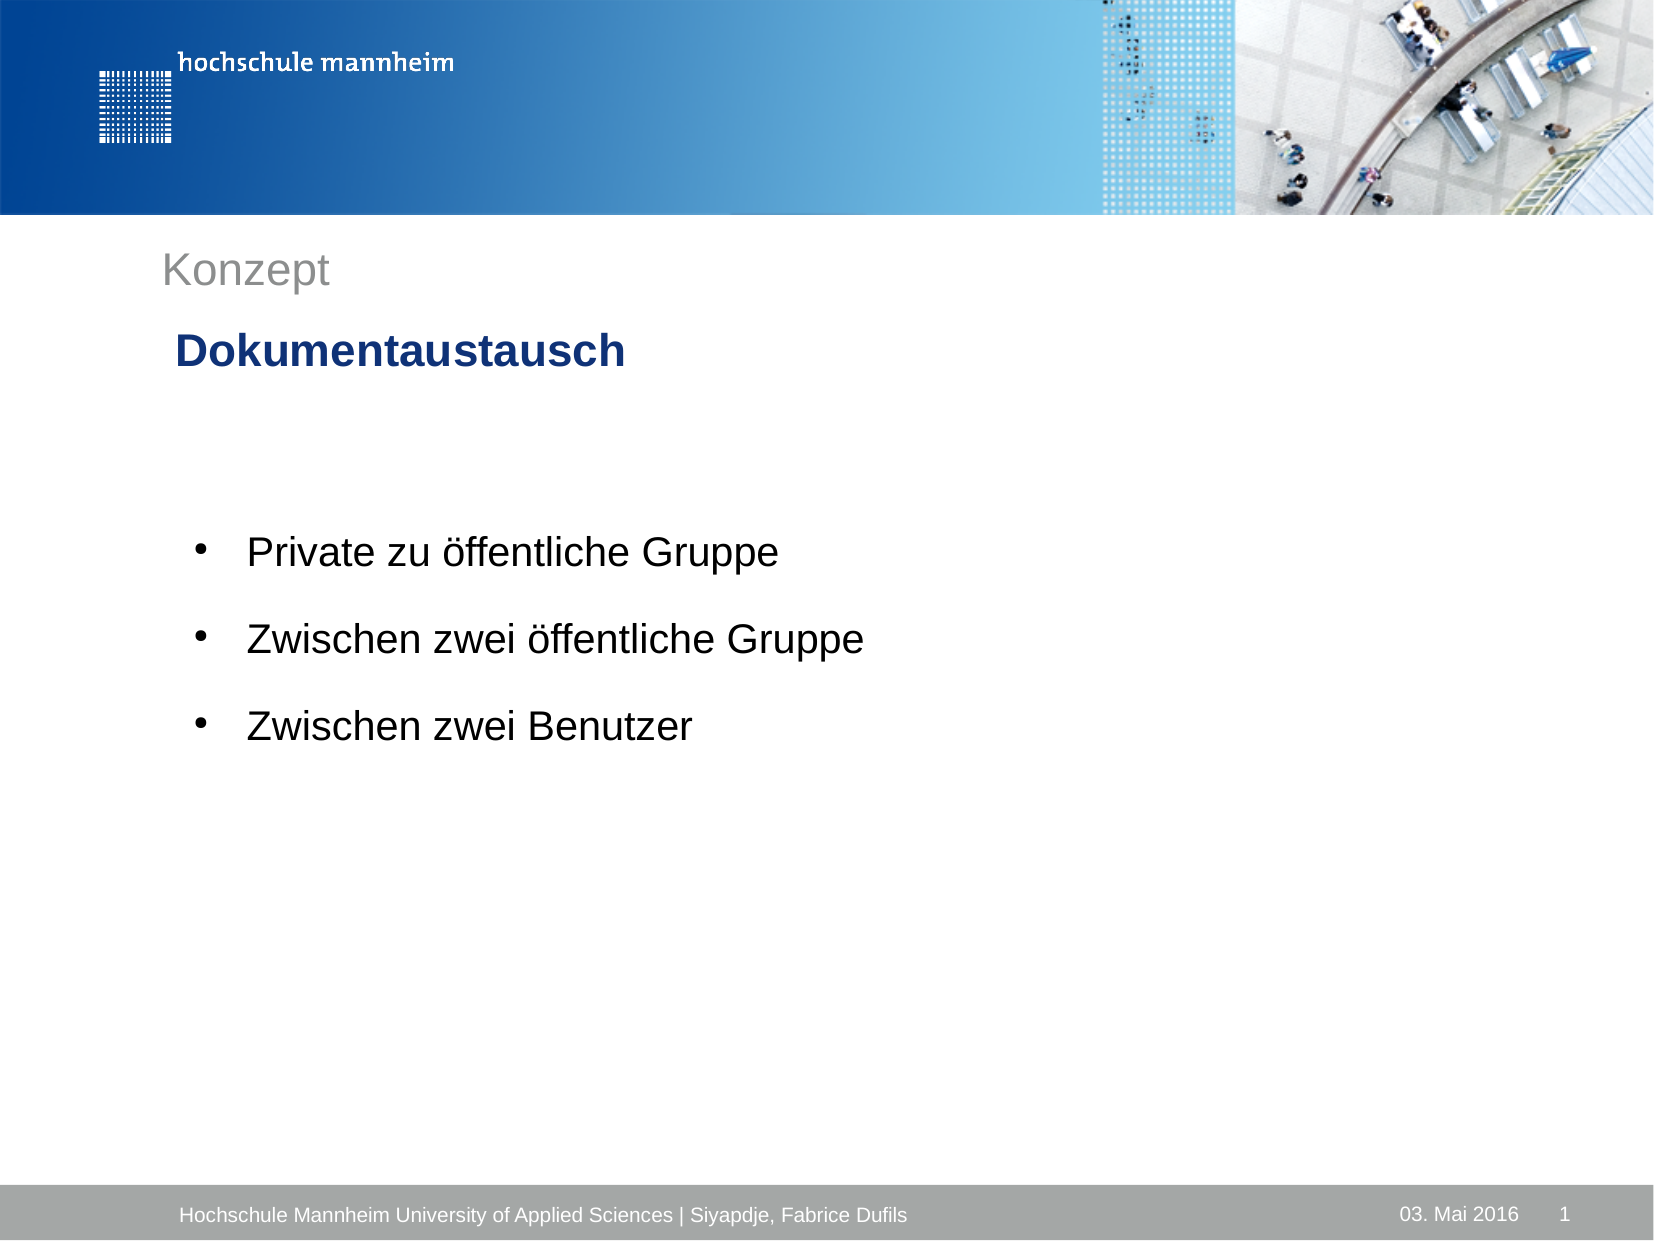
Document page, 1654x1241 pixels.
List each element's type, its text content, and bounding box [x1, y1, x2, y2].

slide_number 03. Mai 2016 1 [1204, 1198, 1571, 1227]
list Private zu öffentliche Gruppe Zwischen zwei öffentliche Gruppe Zwischen zwei Benutzer [175, 437, 1569, 1089]
title Dokumentaustausch [175, 320, 1569, 437]
picture [0, 0, 1654, 215]
footer Hochschule Mannheim University of Applied Sciences | Siyapdje, Fabrice Dufils [179, 1198, 1192, 1227]
text_box Konzept [146, 236, 378, 303]
